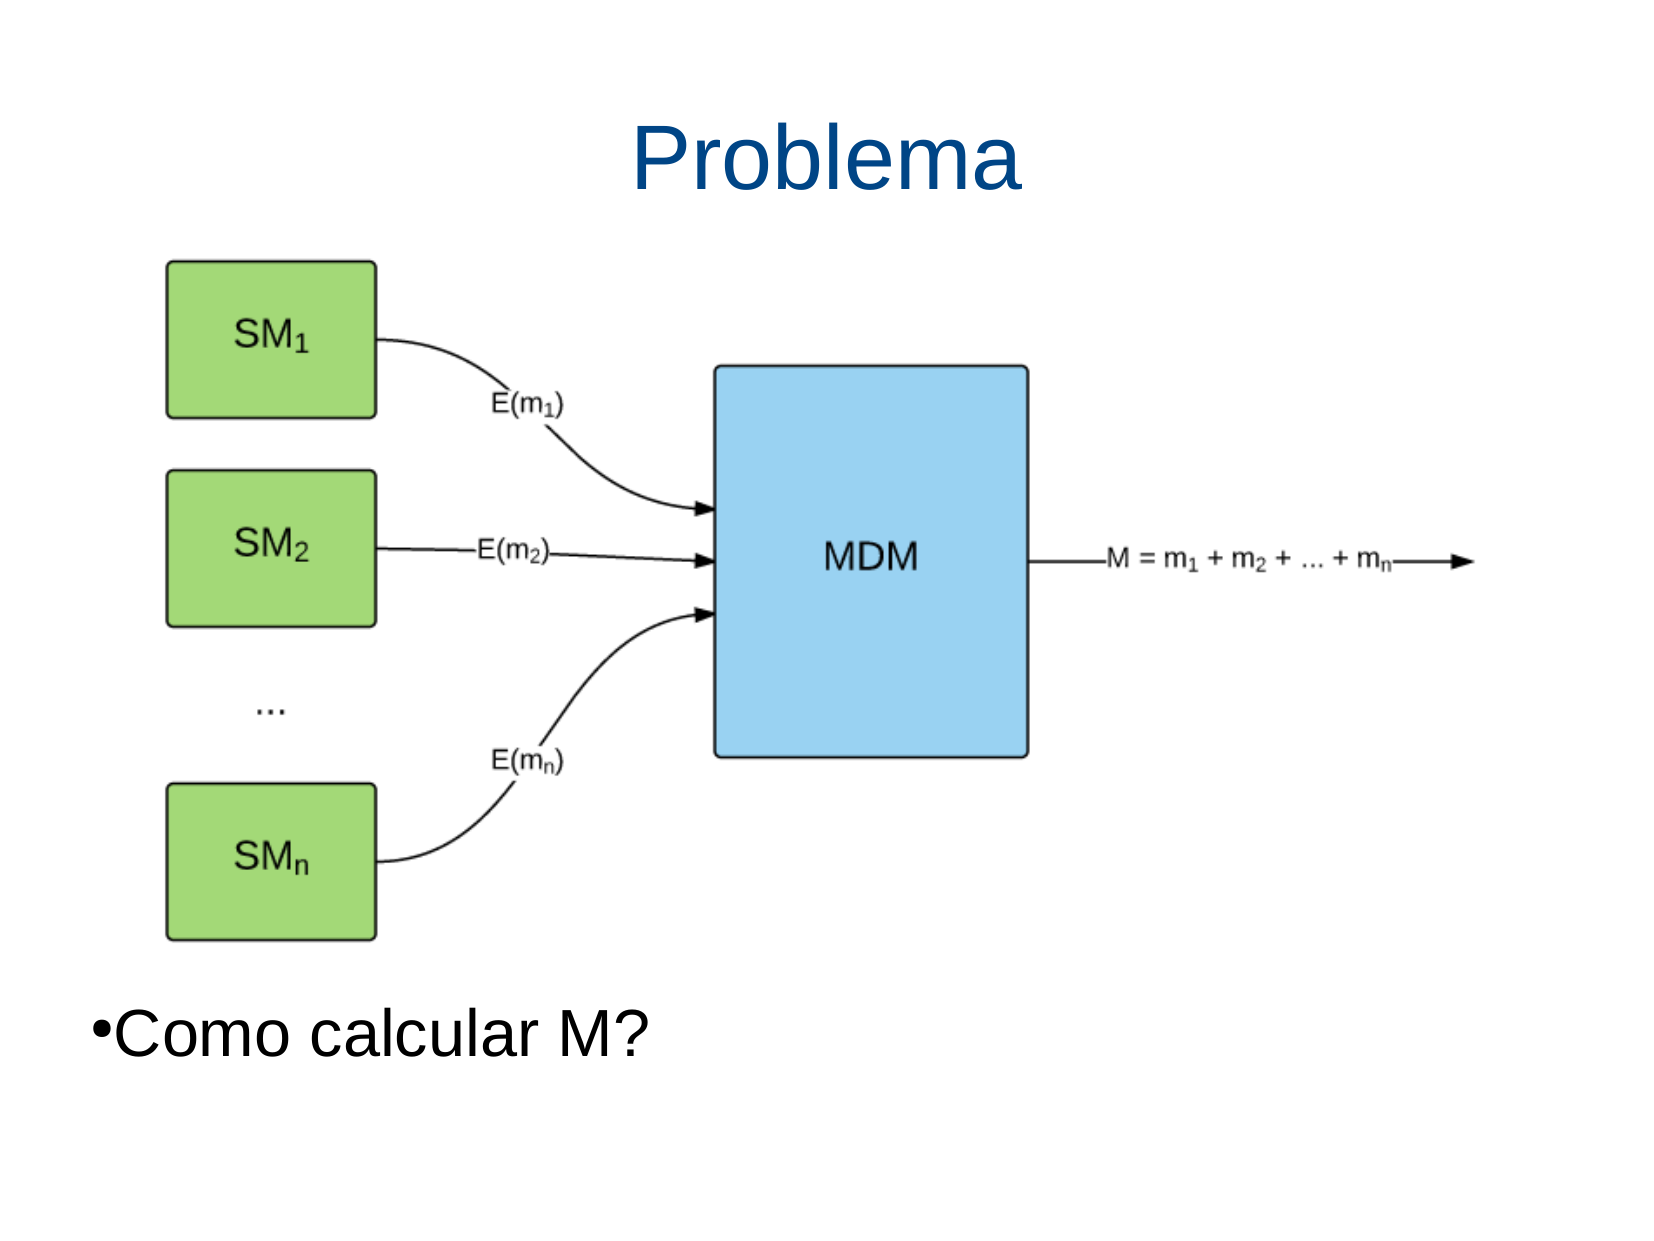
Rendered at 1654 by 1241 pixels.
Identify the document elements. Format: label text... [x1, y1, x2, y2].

title Problema [82, 49, 1571, 257]
picture [150, 247, 1489, 957]
list Como calcular M? [90, 990, 1546, 1186]
